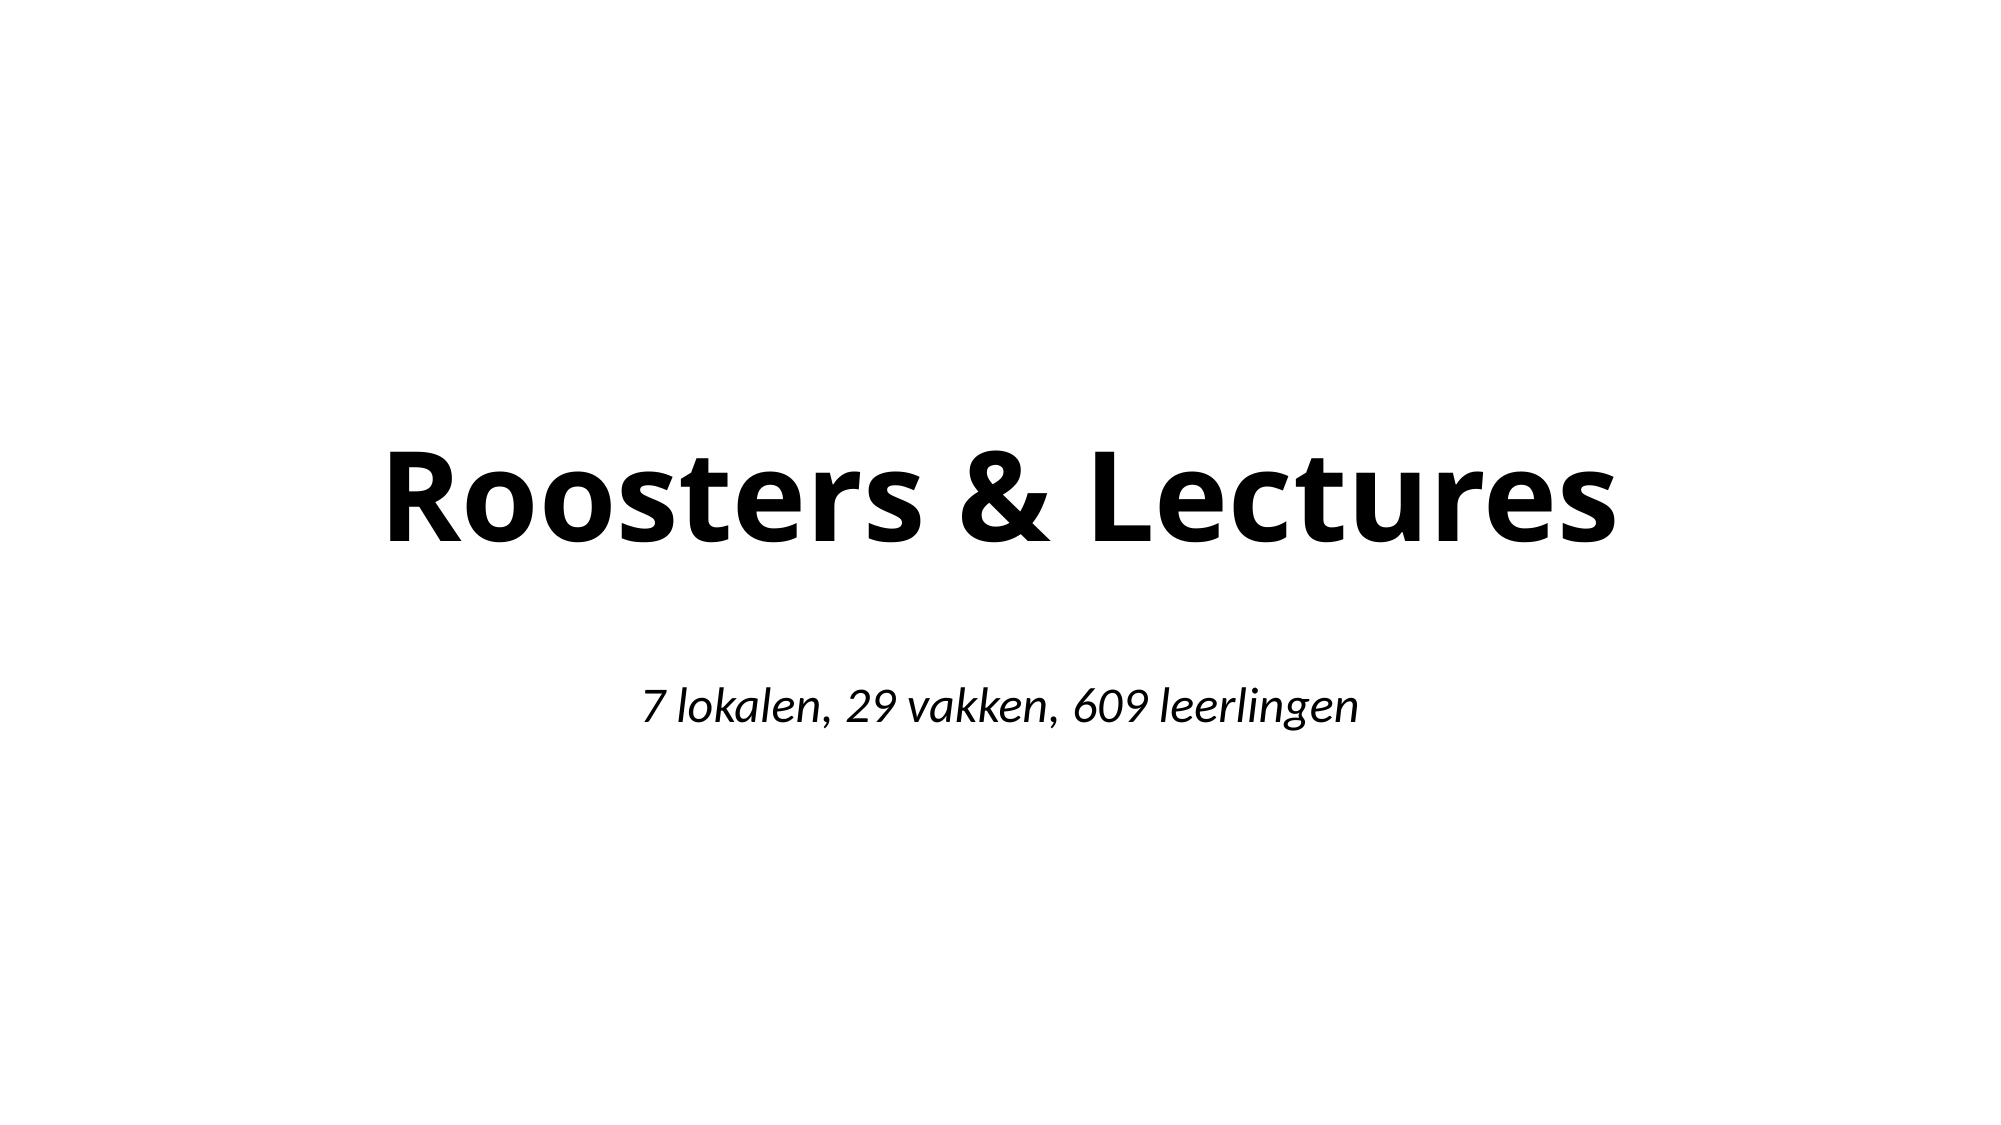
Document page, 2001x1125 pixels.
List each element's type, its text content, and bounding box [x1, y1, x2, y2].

title Roosters & Lectures [249, 184, 1750, 576]
subtitle 7 lokalen, 29 vakken, 609 leerlingen [249, 590, 1750, 863]
